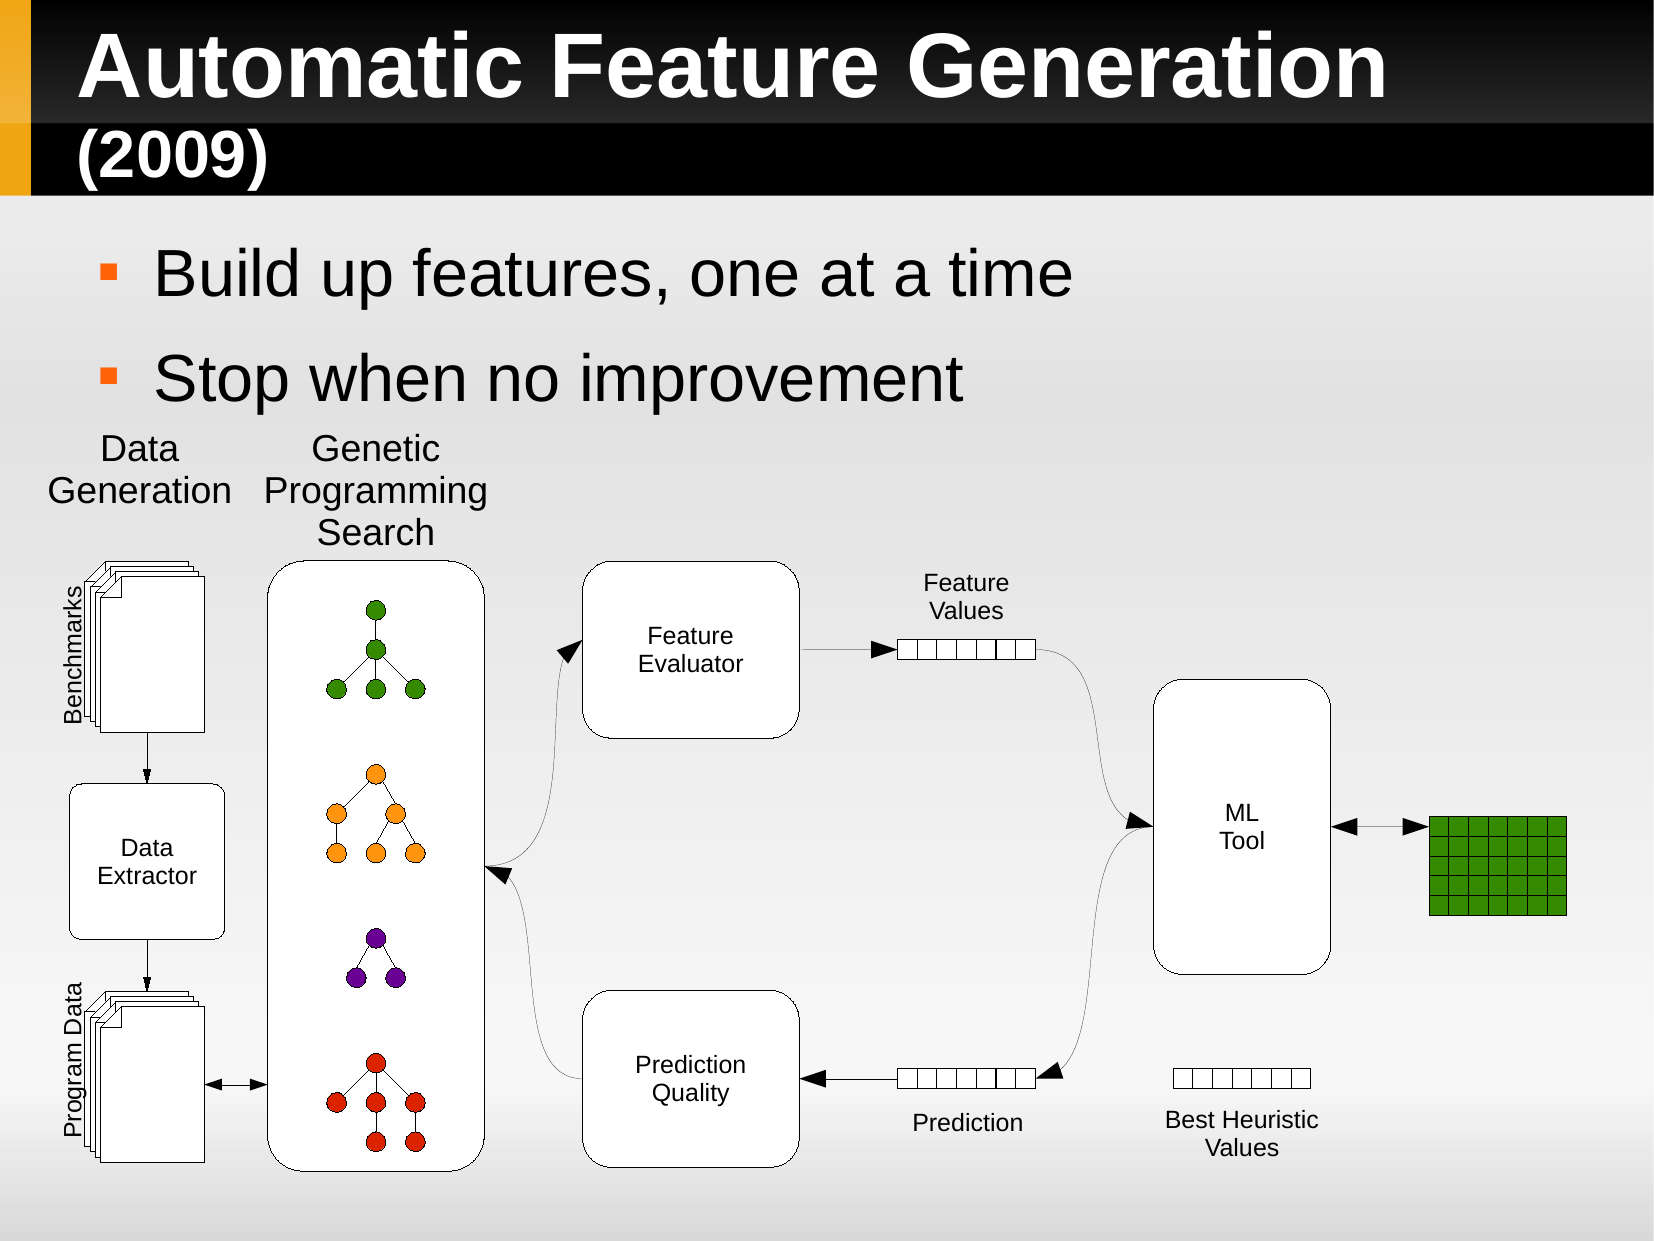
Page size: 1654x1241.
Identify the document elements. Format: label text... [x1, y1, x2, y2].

text_box [103, 561, 205, 733]
text_box Data Generation [11, 420, 268, 529]
text_box Prediction Quality [582, 990, 800, 1168]
text_box Data Extractor [69, 783, 225, 940]
text_box Feature Evaluator [582, 561, 800, 739]
text_box ML Tool [1153, 679, 1331, 975]
title Automatic Feature Generation (2009) [76, 0, 1565, 208]
text_box [1429, 816, 1567, 916]
text_box Feature Values [877, 561, 1056, 639]
text_box Prediction [879, 1100, 1057, 1148]
text_box Benchmarks [51, 563, 115, 741]
text_box [897, 639, 1036, 660]
text_box Genetic Programming Search [248, 434, 504, 575]
text_box [267, 575, 485, 1172]
text_box Best Heuristic Values [1133, 1098, 1351, 1176]
text_box [897, 1068, 1036, 1089]
picture [0, 0, 1654, 1241]
text_box Program Data [51, 946, 115, 1154]
text_box [95, 977, 205, 1163]
text_box [143, 769, 151, 784]
text_box [1173, 1068, 1311, 1089]
list Build up features, one at a time Stop when no improvement [82, 236, 1571, 434]
